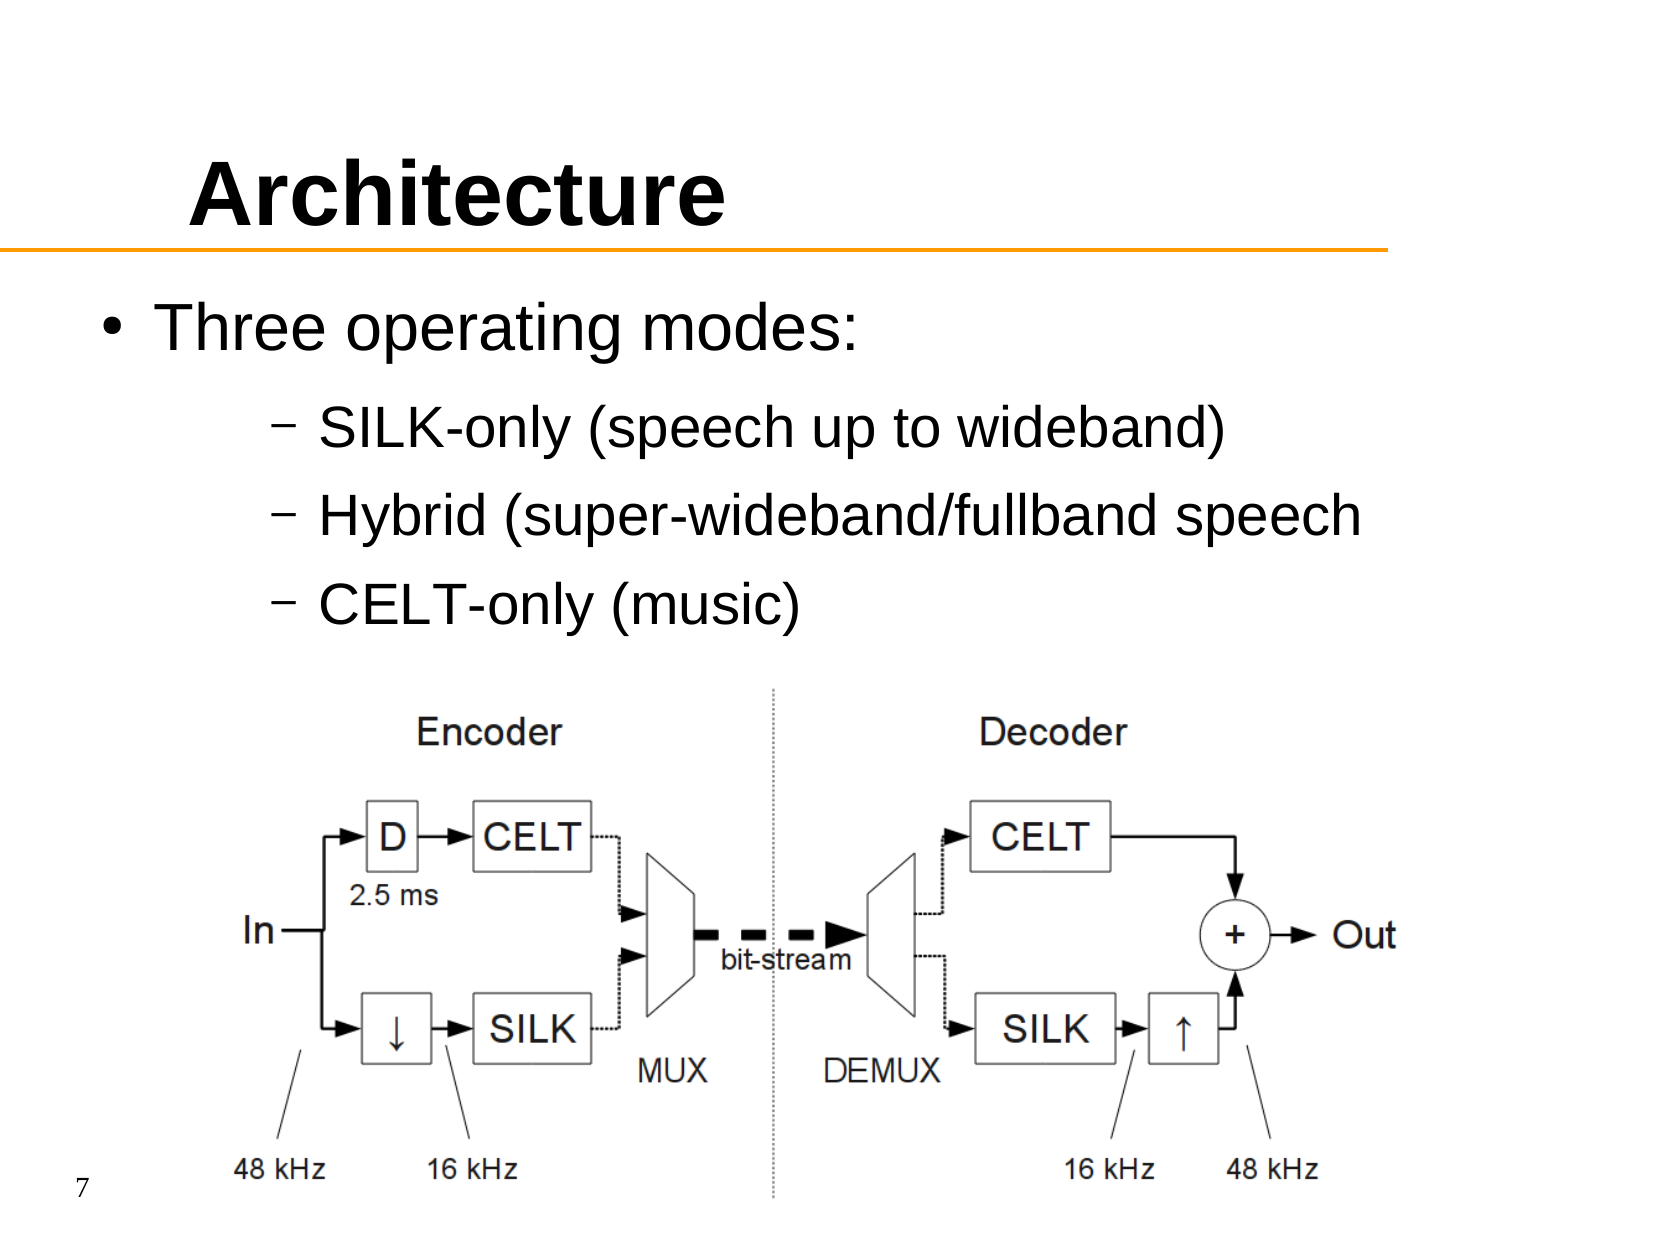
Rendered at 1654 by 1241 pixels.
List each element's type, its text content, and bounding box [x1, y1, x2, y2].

list Three operating modes: SILK-only (speech up to wideband) Hybrid (super-wideband/fullband speech CELT-only (music) [82, 290, 1613, 1094]
title Architecture [187, 52, 1571, 245]
picture [212, 671, 1418, 1199]
